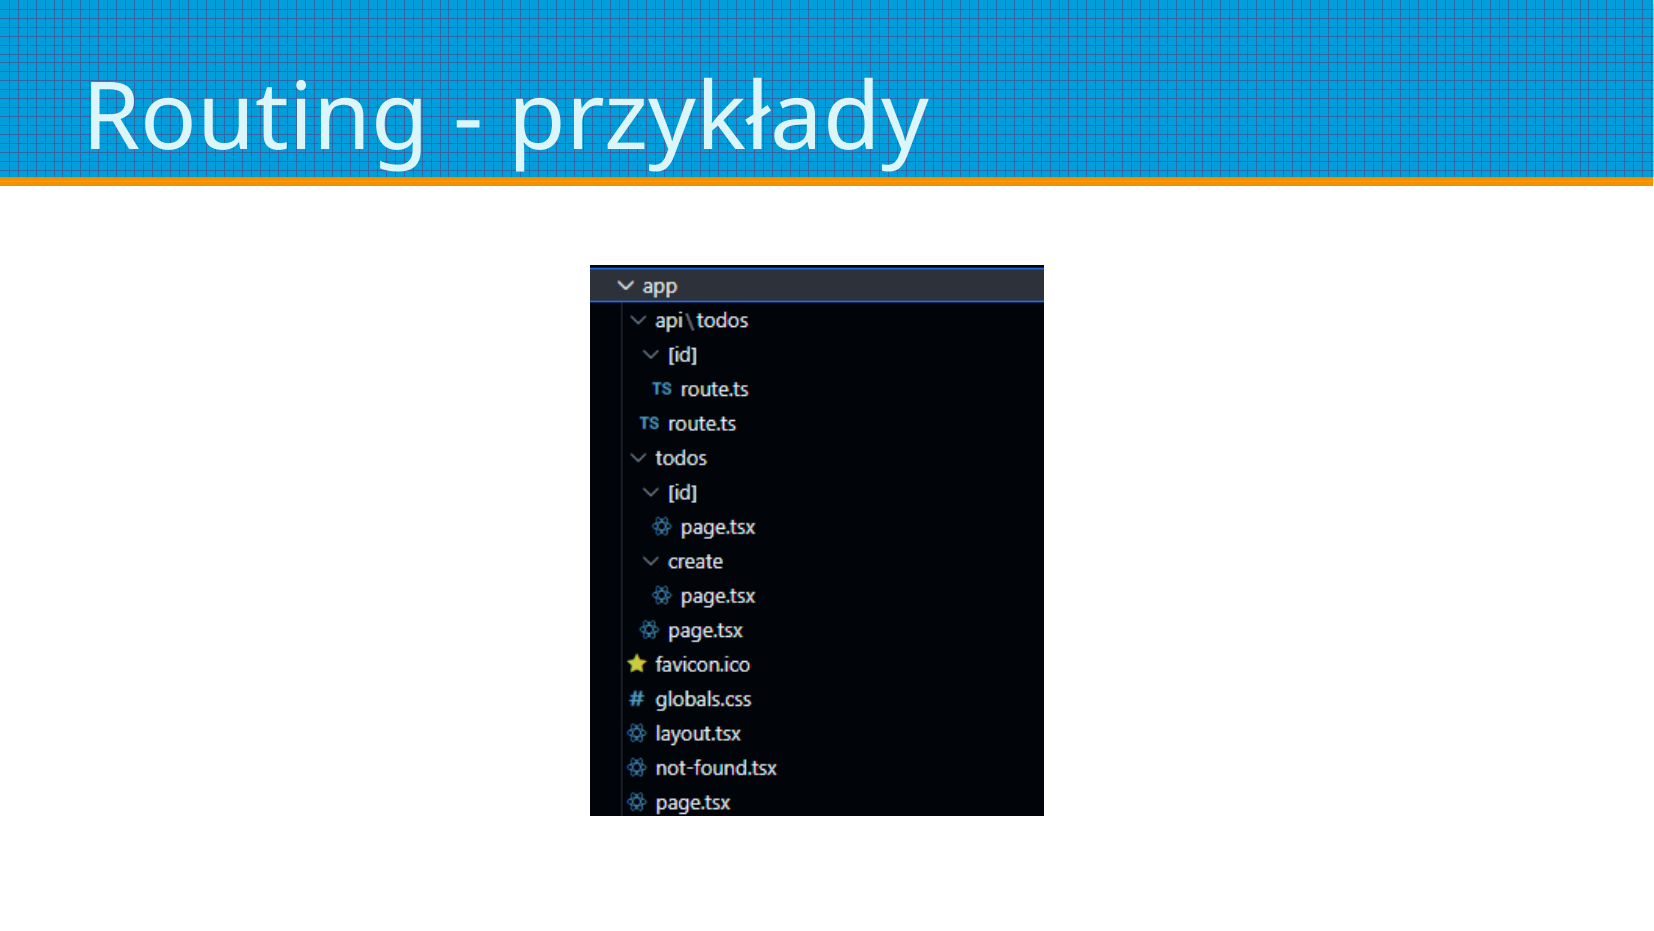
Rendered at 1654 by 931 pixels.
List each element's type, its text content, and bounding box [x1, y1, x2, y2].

picture [590, 265, 1044, 816]
title Routing - przykłady [82, 14, 1571, 178]
